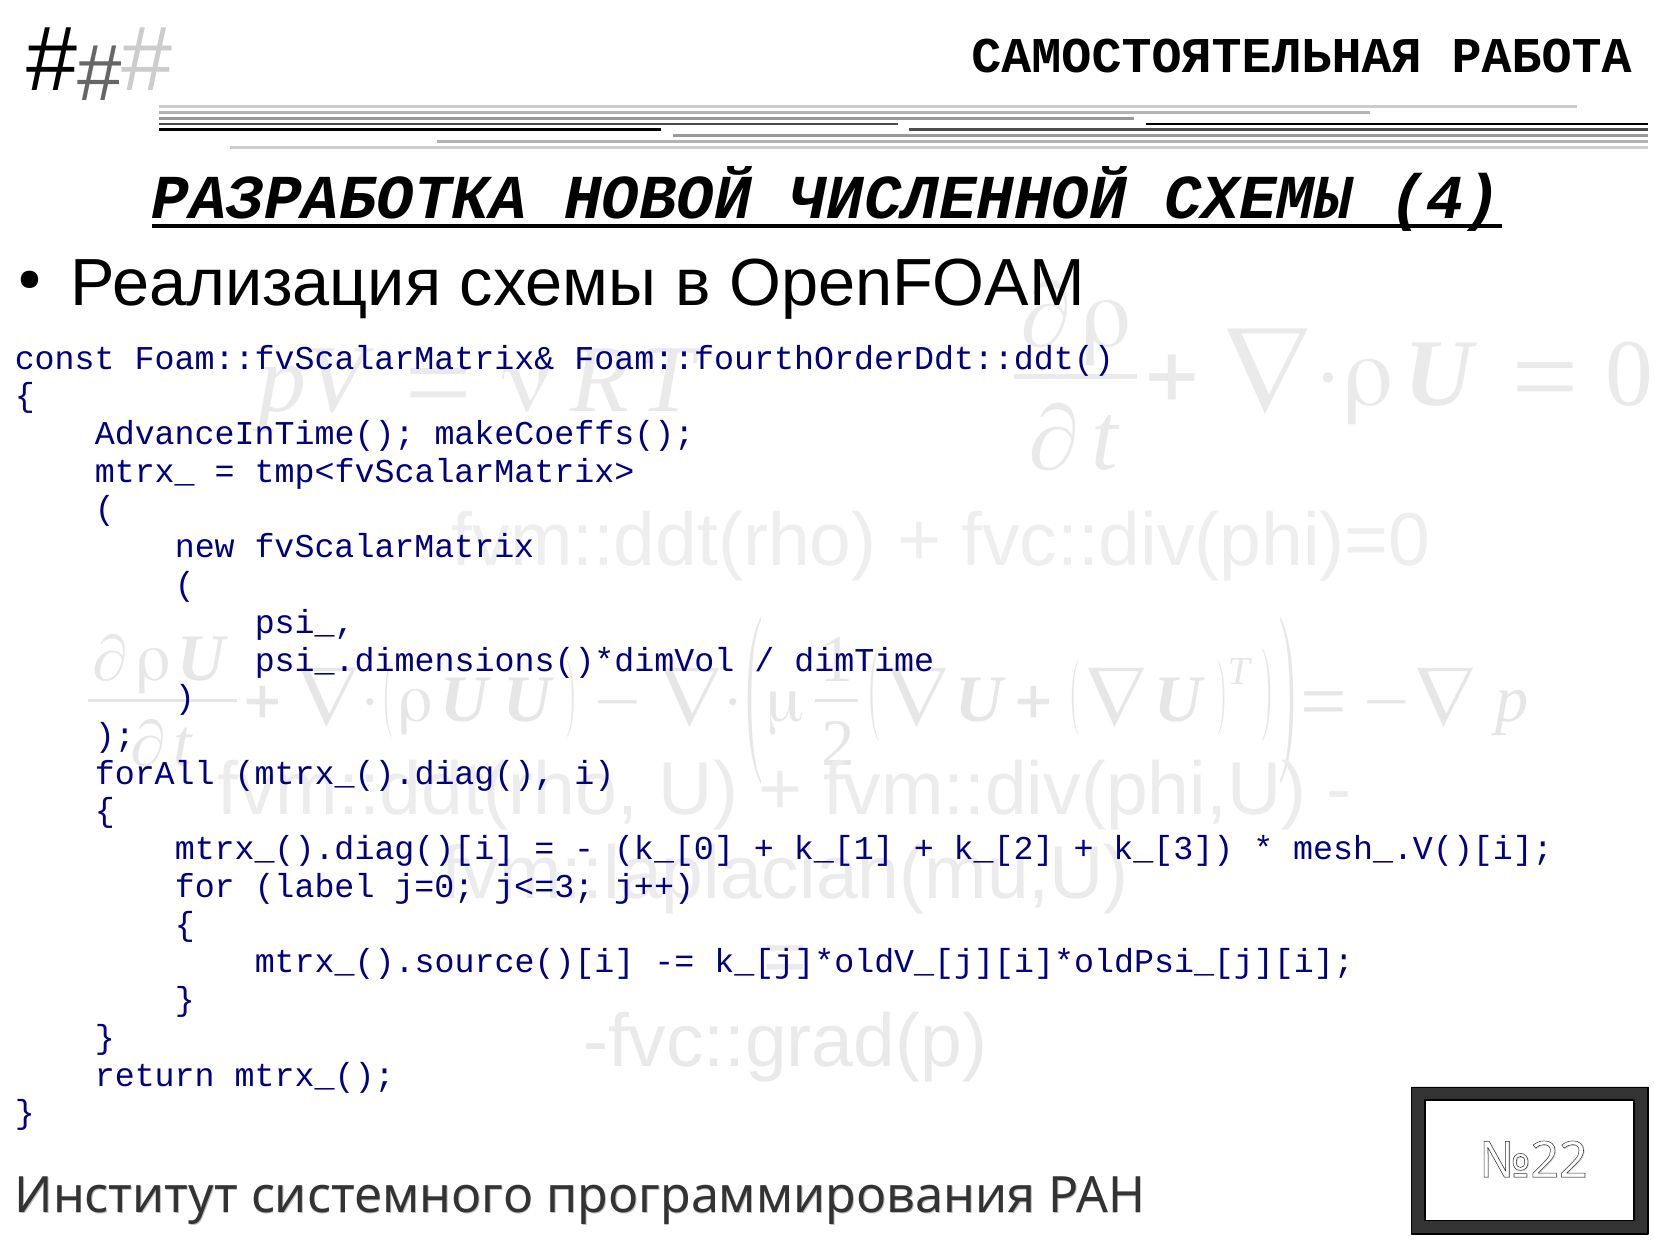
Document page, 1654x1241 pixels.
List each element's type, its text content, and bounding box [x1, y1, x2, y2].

list Реализация схемы в OpenFOAM [0, 244, 1654, 333]
text_box const Foam::fvScalarMatrix& Foam::fourthOrderDdt::ddt() { AdvanceInTime(); makeCoeffs(); mtrx_ = tmp<fvScalarMatrix> ( new fvScalarMatrix ( psi_, psi_.dimensions()*dimVol / dimTime ) ); forAll (mtrx_().diag(), i) { mtrx_().diag()[i] = - (k_[0] + k_[1] + k_[2] + k_[3]) * mesh_.V()[i]; for (label j=0; j<=3; j++) { mtrx_().source()[i] -= k_[j]*oldV_[j][i]*oldPsi_[j][i]; } } return mtrx_(); } [0, 333, 1654, 1142]
title РАЗРАБОТКА НОВОЙ ЧИСЛЕННОЙ СХЕМЫ (4) [0, 147, 1654, 244]
